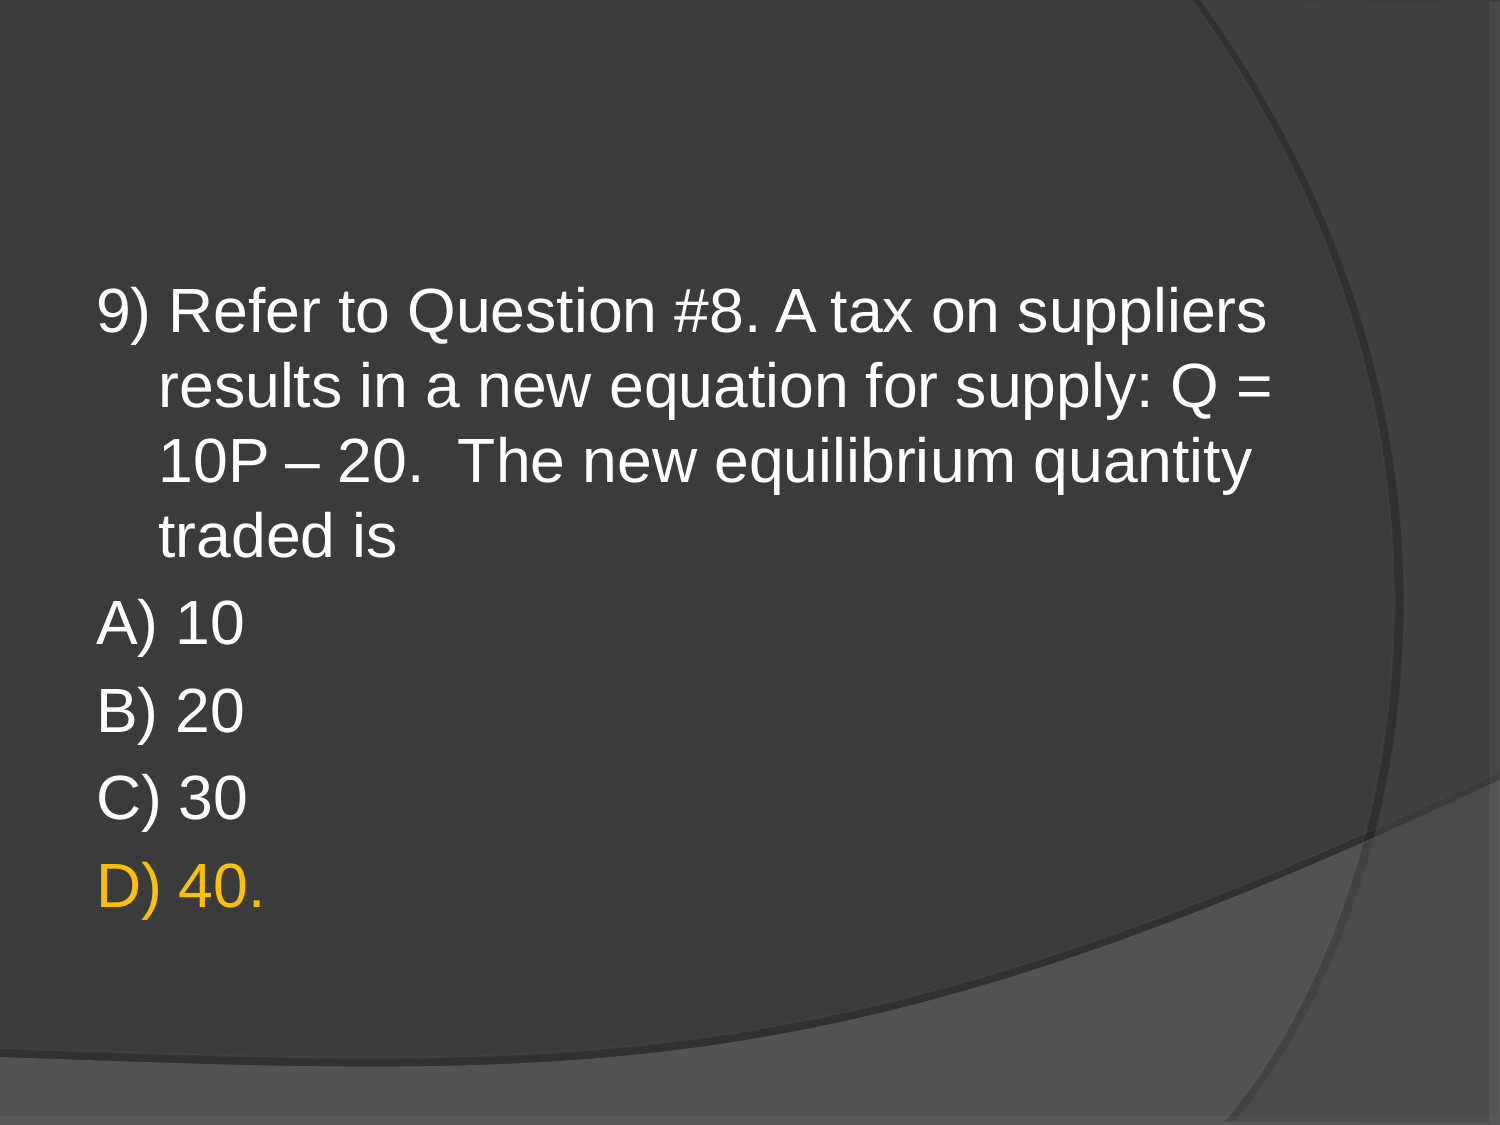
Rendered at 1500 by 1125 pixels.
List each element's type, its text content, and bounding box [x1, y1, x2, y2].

list 9) Refer to Question #8. A tax on suppliers results in a new equation for supply: Q = 10P – 20. The new equilibrium quantity traded is A) 10 B) 20 C) 30 D) 40. [75, 262, 1300, 1005]
